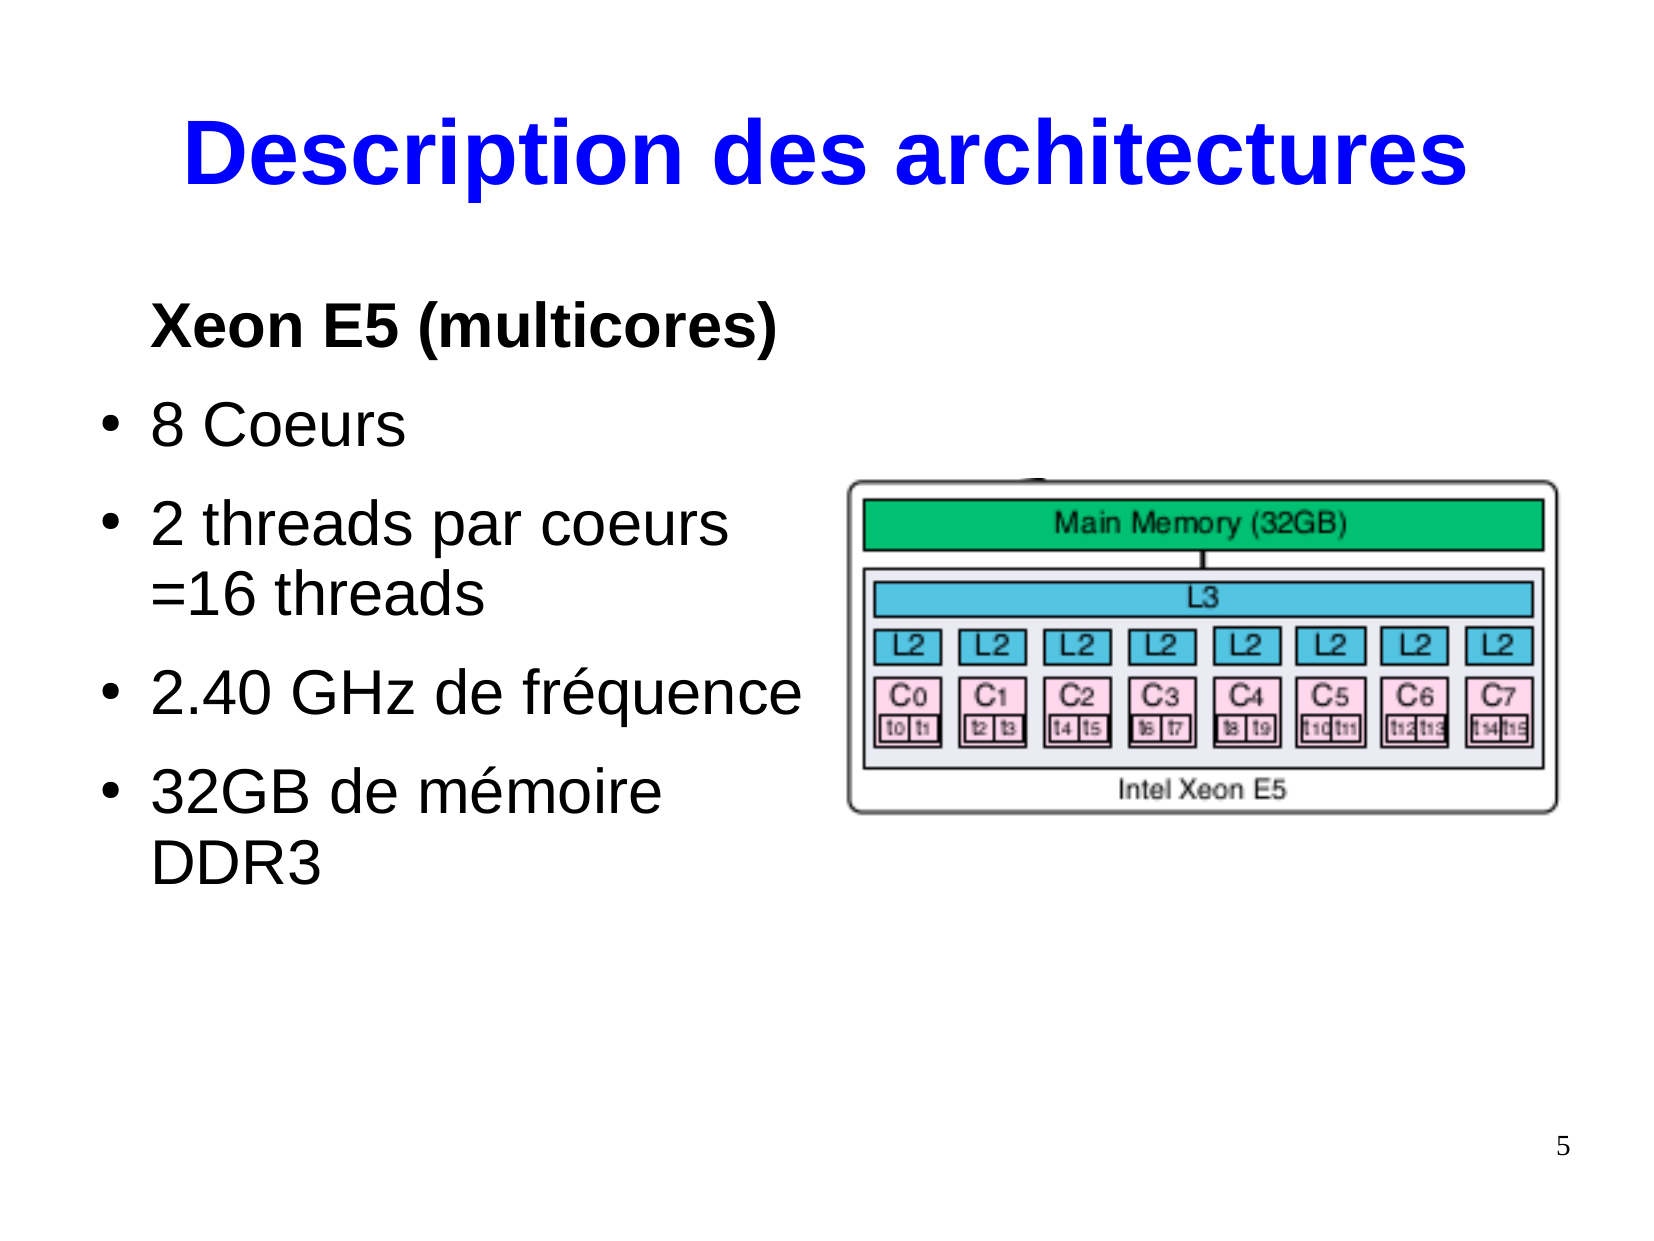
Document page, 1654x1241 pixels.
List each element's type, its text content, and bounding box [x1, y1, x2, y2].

list Xeon E5 (multicores) 8 Coeurs 2 threads par coeurs =16 threads 2.40 GHz de fréquence 32GB de mémoire DDR3 [82, 290, 809, 1010]
title Description des architectures [82, 49, 1571, 257]
picture [845, 478, 1572, 821]
